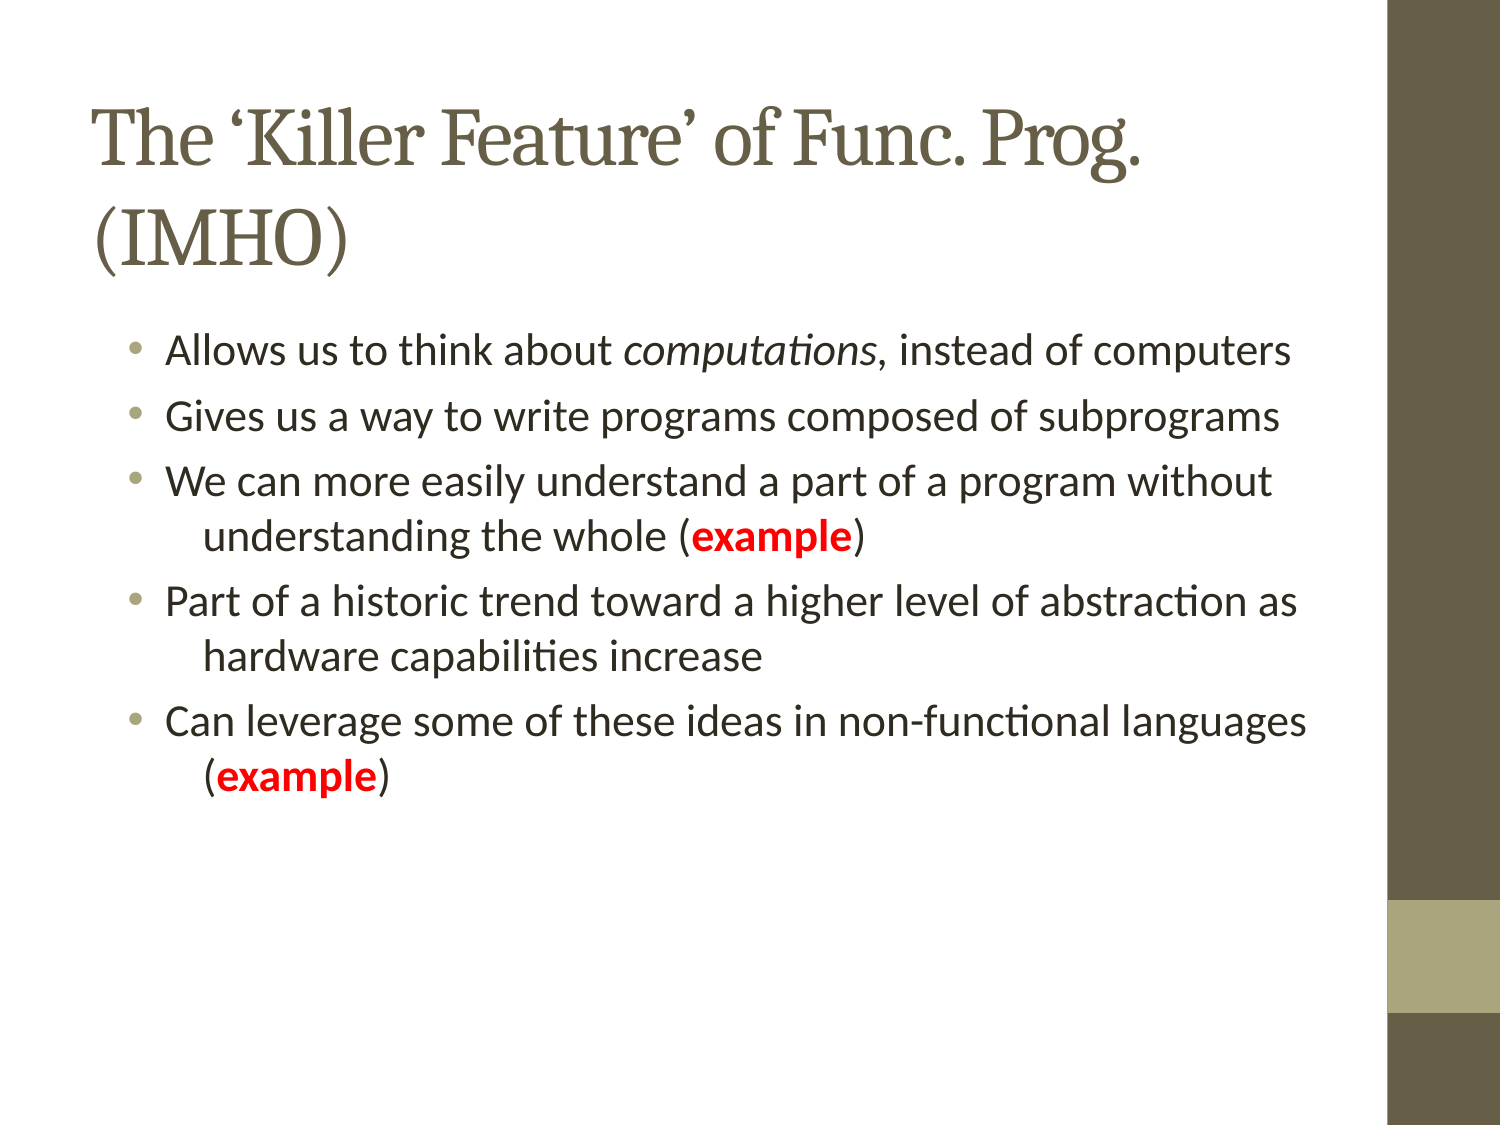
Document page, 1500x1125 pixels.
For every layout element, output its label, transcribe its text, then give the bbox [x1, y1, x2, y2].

list Allows us to think about computations, instead of computers Gives us a way to write programs composed of subprograms We can more easily understand a part of a program without understanding the whole (example) Part of a historic trend toward a higher level of abstraction as hardware capabilities increase Can leverage some of these ideas in non-functional languages (example) [75, 312, 1326, 1088]
title The ‘Killer Feature’ of Func. Prog. (IMHO) [75, 75, 1326, 263]
